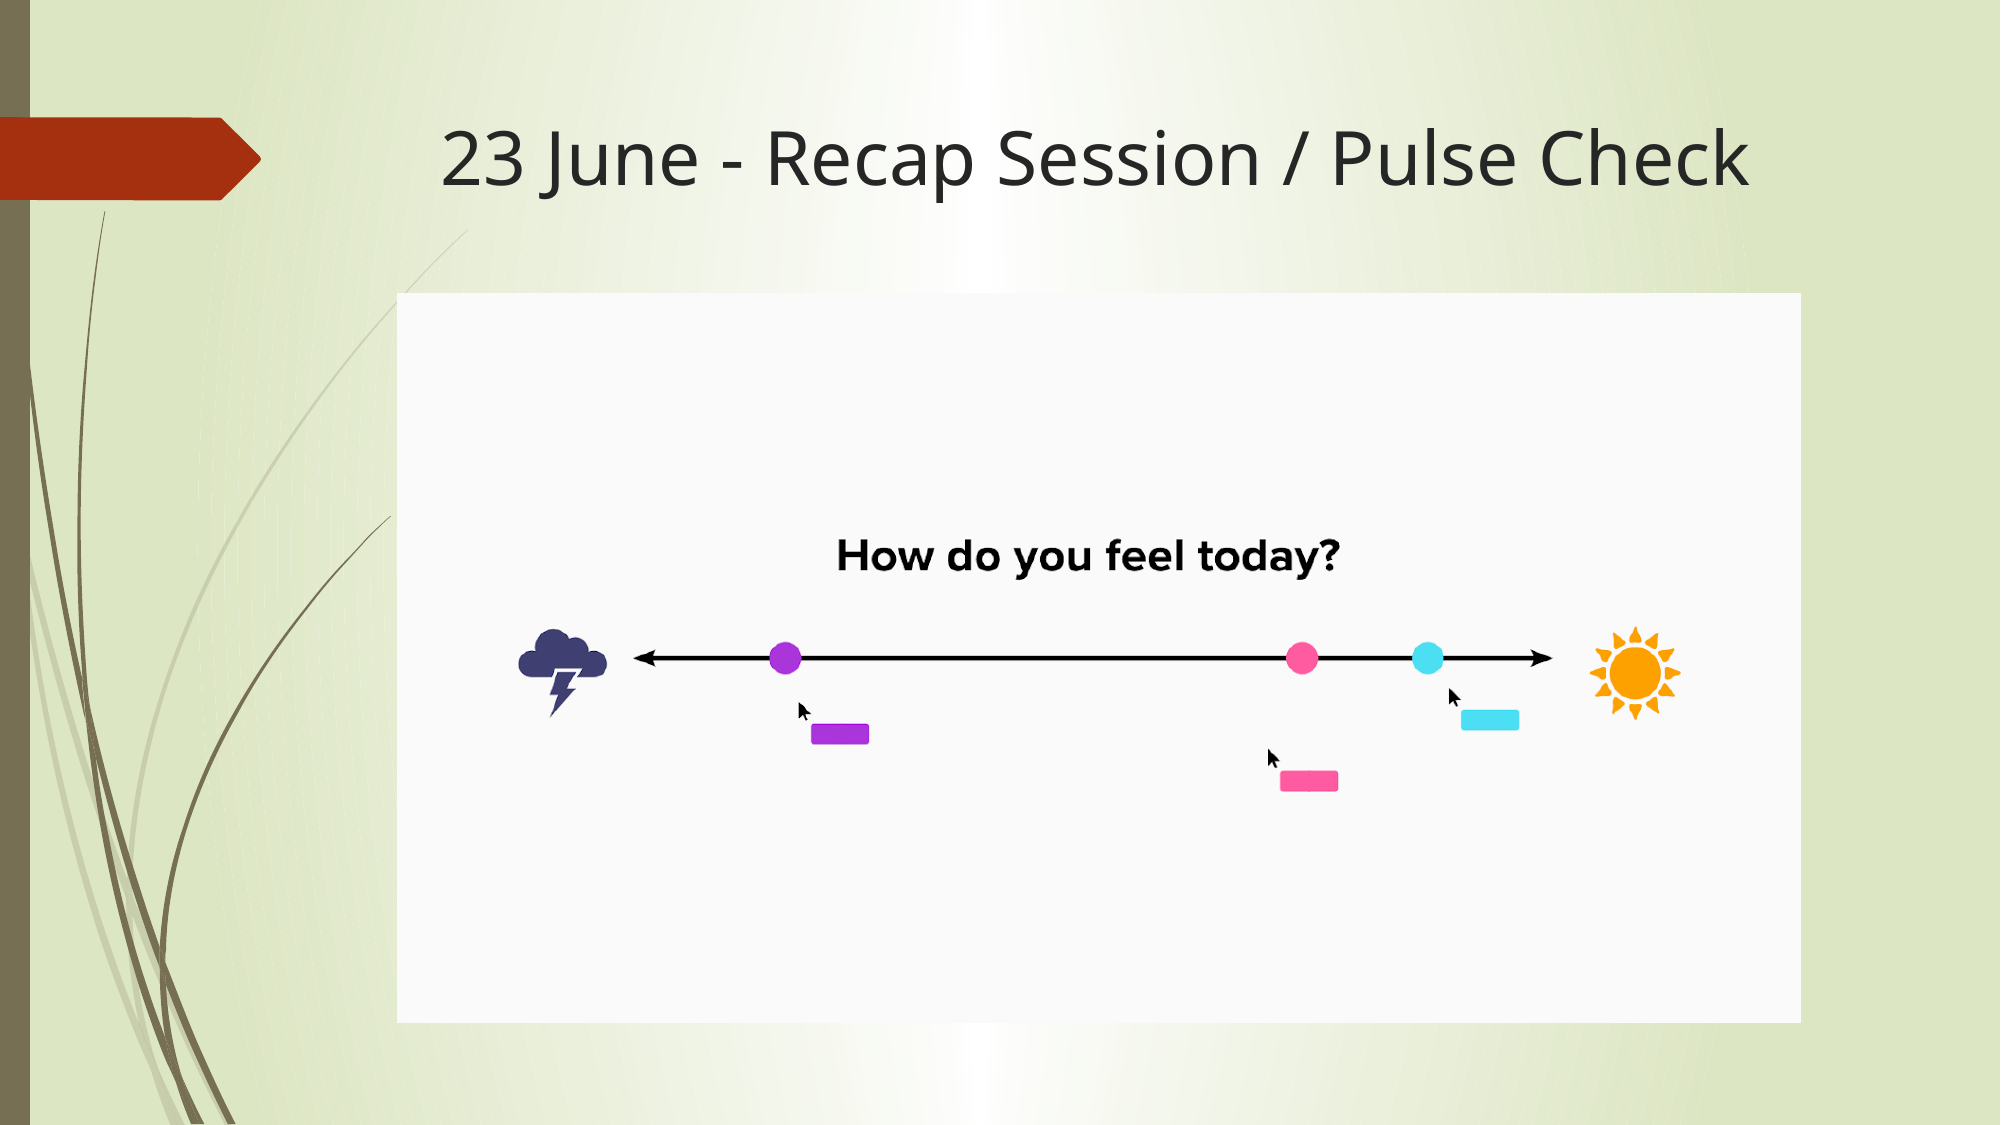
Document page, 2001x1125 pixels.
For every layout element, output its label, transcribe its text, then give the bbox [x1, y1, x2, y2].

title 23 June - Recap Session / Pulse Check [425, 102, 1888, 313]
picture [397, 293, 1801, 1023]
